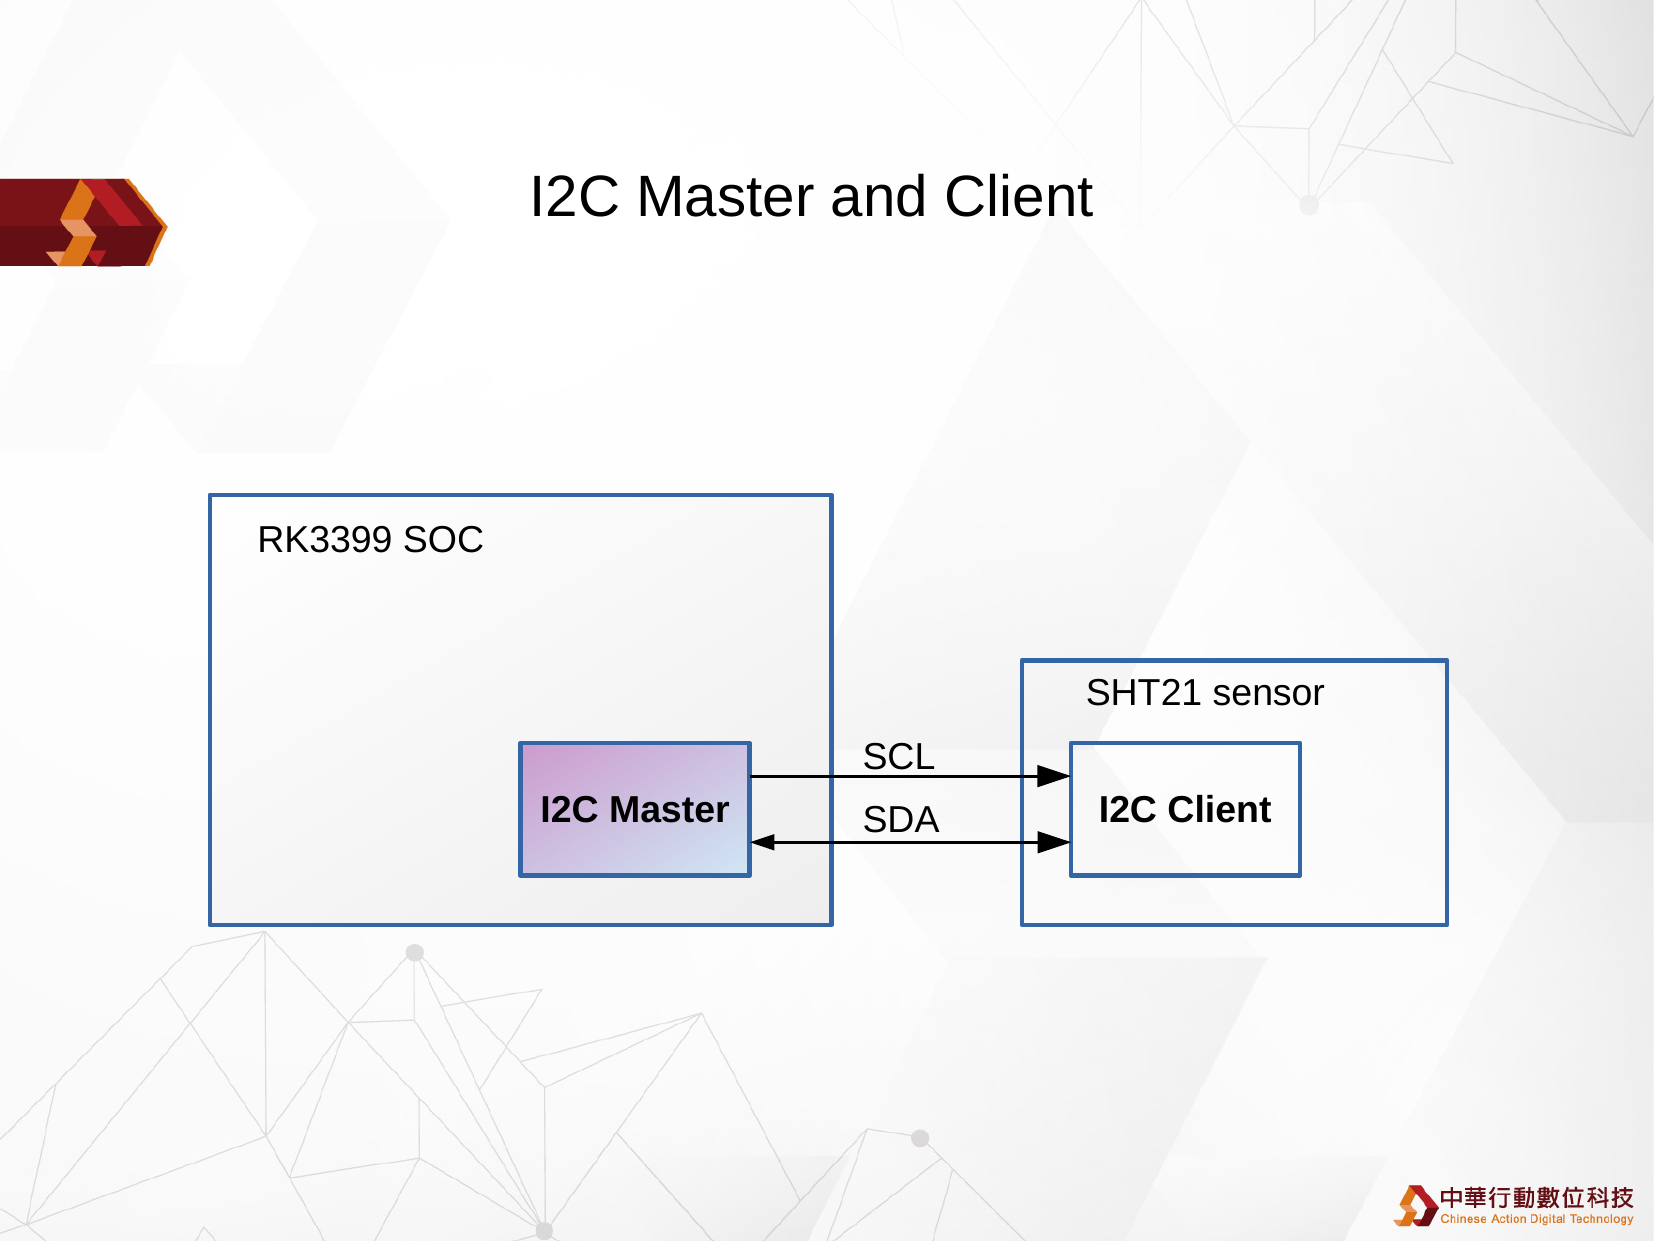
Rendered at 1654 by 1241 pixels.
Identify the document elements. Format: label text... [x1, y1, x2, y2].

text_box I2C Master [520, 743, 750, 876]
picture [0, 0, 1654, 1241]
text_box [209, 495, 832, 925]
text_box SHT21 sensor [1071, 663, 1366, 727]
text_box [750, 778, 832, 841]
title I2C Master and Client [118, 112, 1506, 281]
text_box SCL [847, 727, 979, 791]
text_box I2C Client [1071, 743, 1300, 876]
text_box RK3399 SOC [242, 511, 537, 575]
text_box SDA [847, 791, 979, 855]
